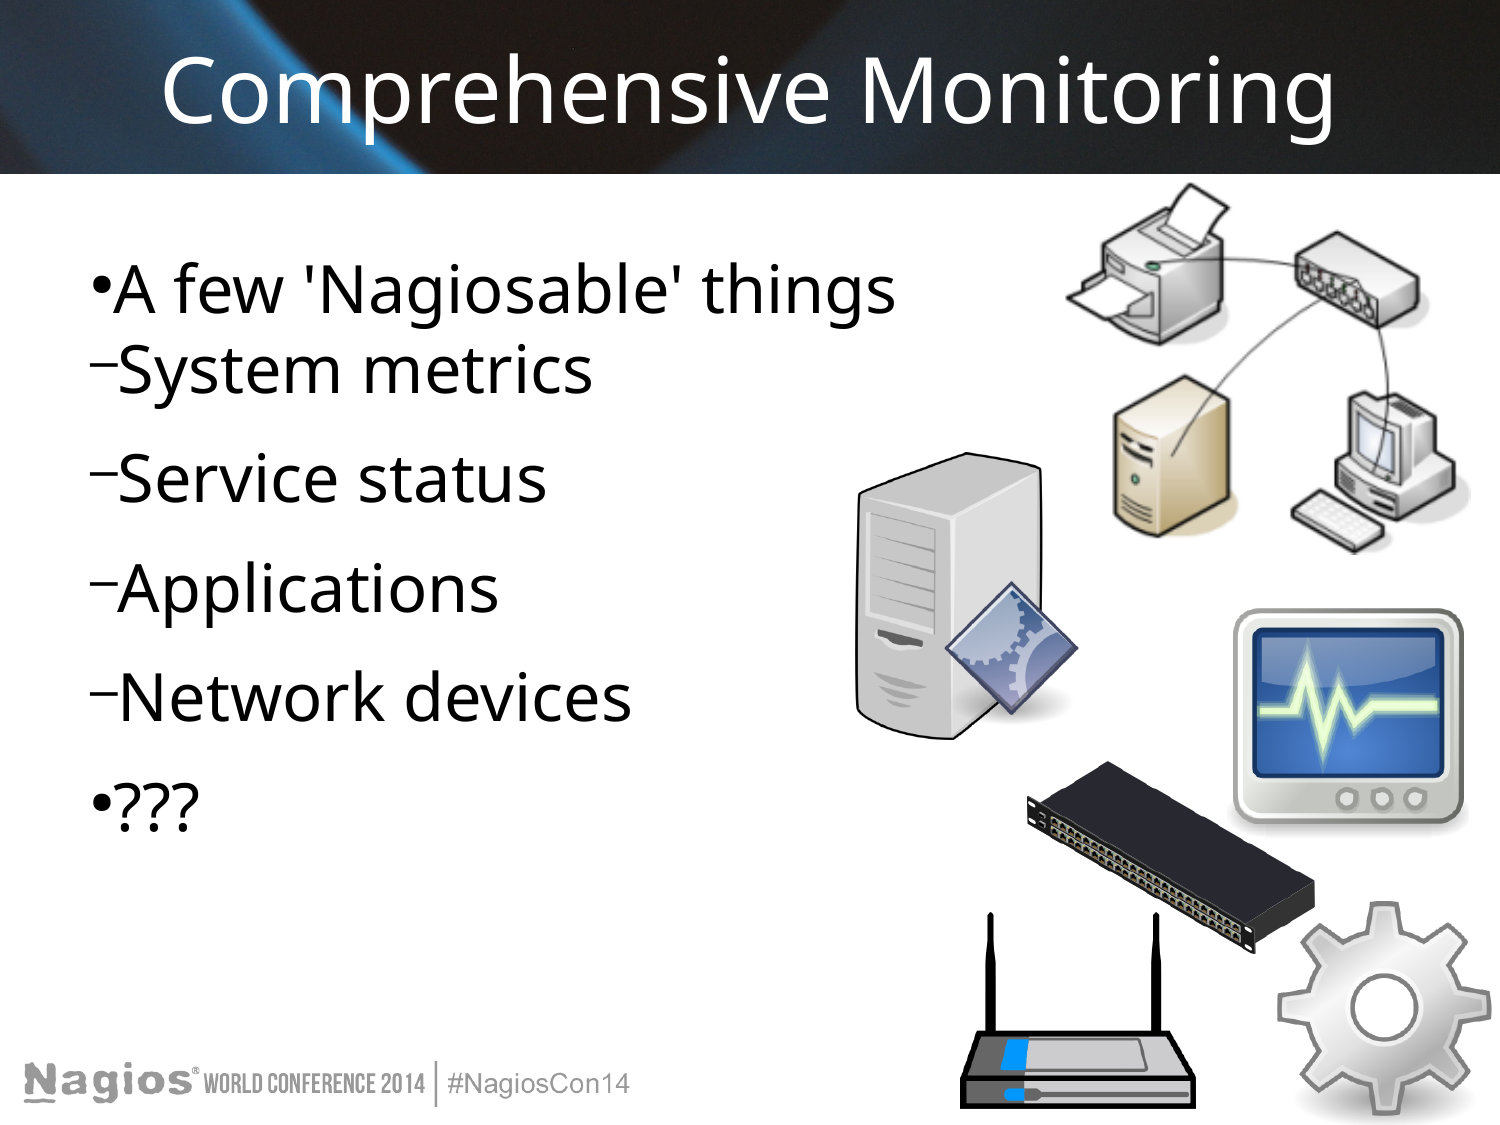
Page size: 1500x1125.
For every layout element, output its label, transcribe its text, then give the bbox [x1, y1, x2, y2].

title Comprehensive Monitoring [75, 0, 1426, 174]
picture [960, 1066, 1196, 1110]
picture [1268, 901, 1496, 1125]
picture [1065, 182, 1471, 555]
list A few 'Nagiosable' things System metrics Service status Applications Network devices ??? [75, 238, 1426, 1066]
picture [855, 452, 1089, 740]
picture [1426, 602, 1469, 845]
picture [1027, 761, 1315, 954]
